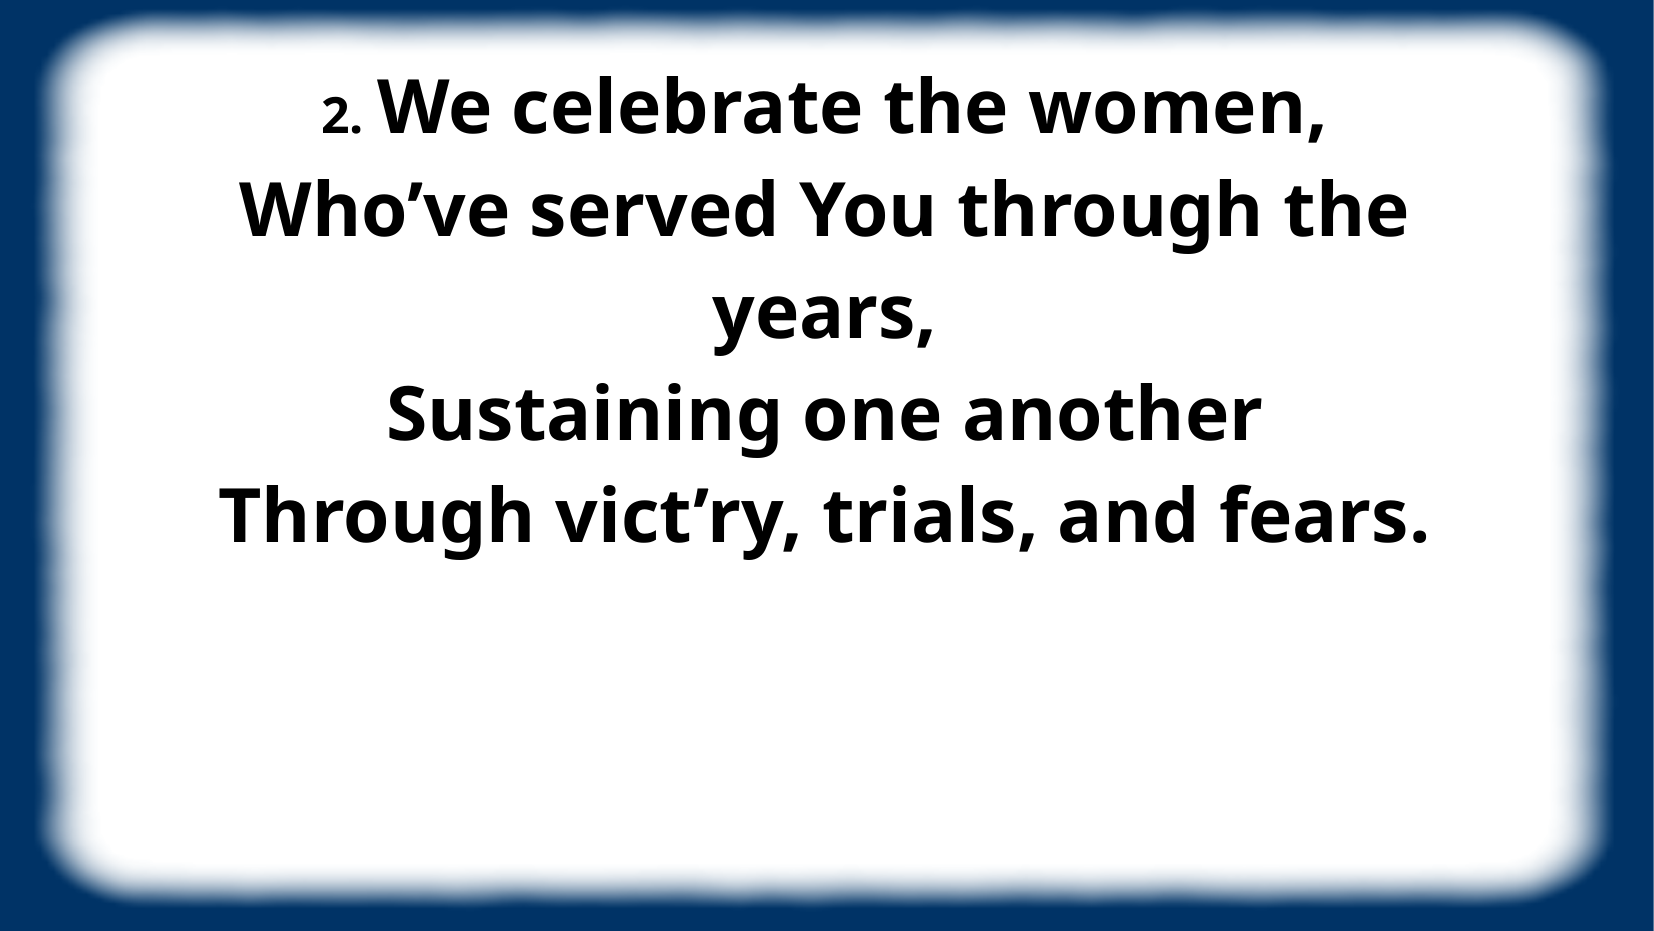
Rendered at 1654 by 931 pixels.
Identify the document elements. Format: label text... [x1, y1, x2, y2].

text_box 2. We celebrate the women, Who’ve served You through the years, Sustaining one another Through vict’ry, trials, and fears. [105, 46, 1546, 460]
picture [0, 0, 1654, 931]
